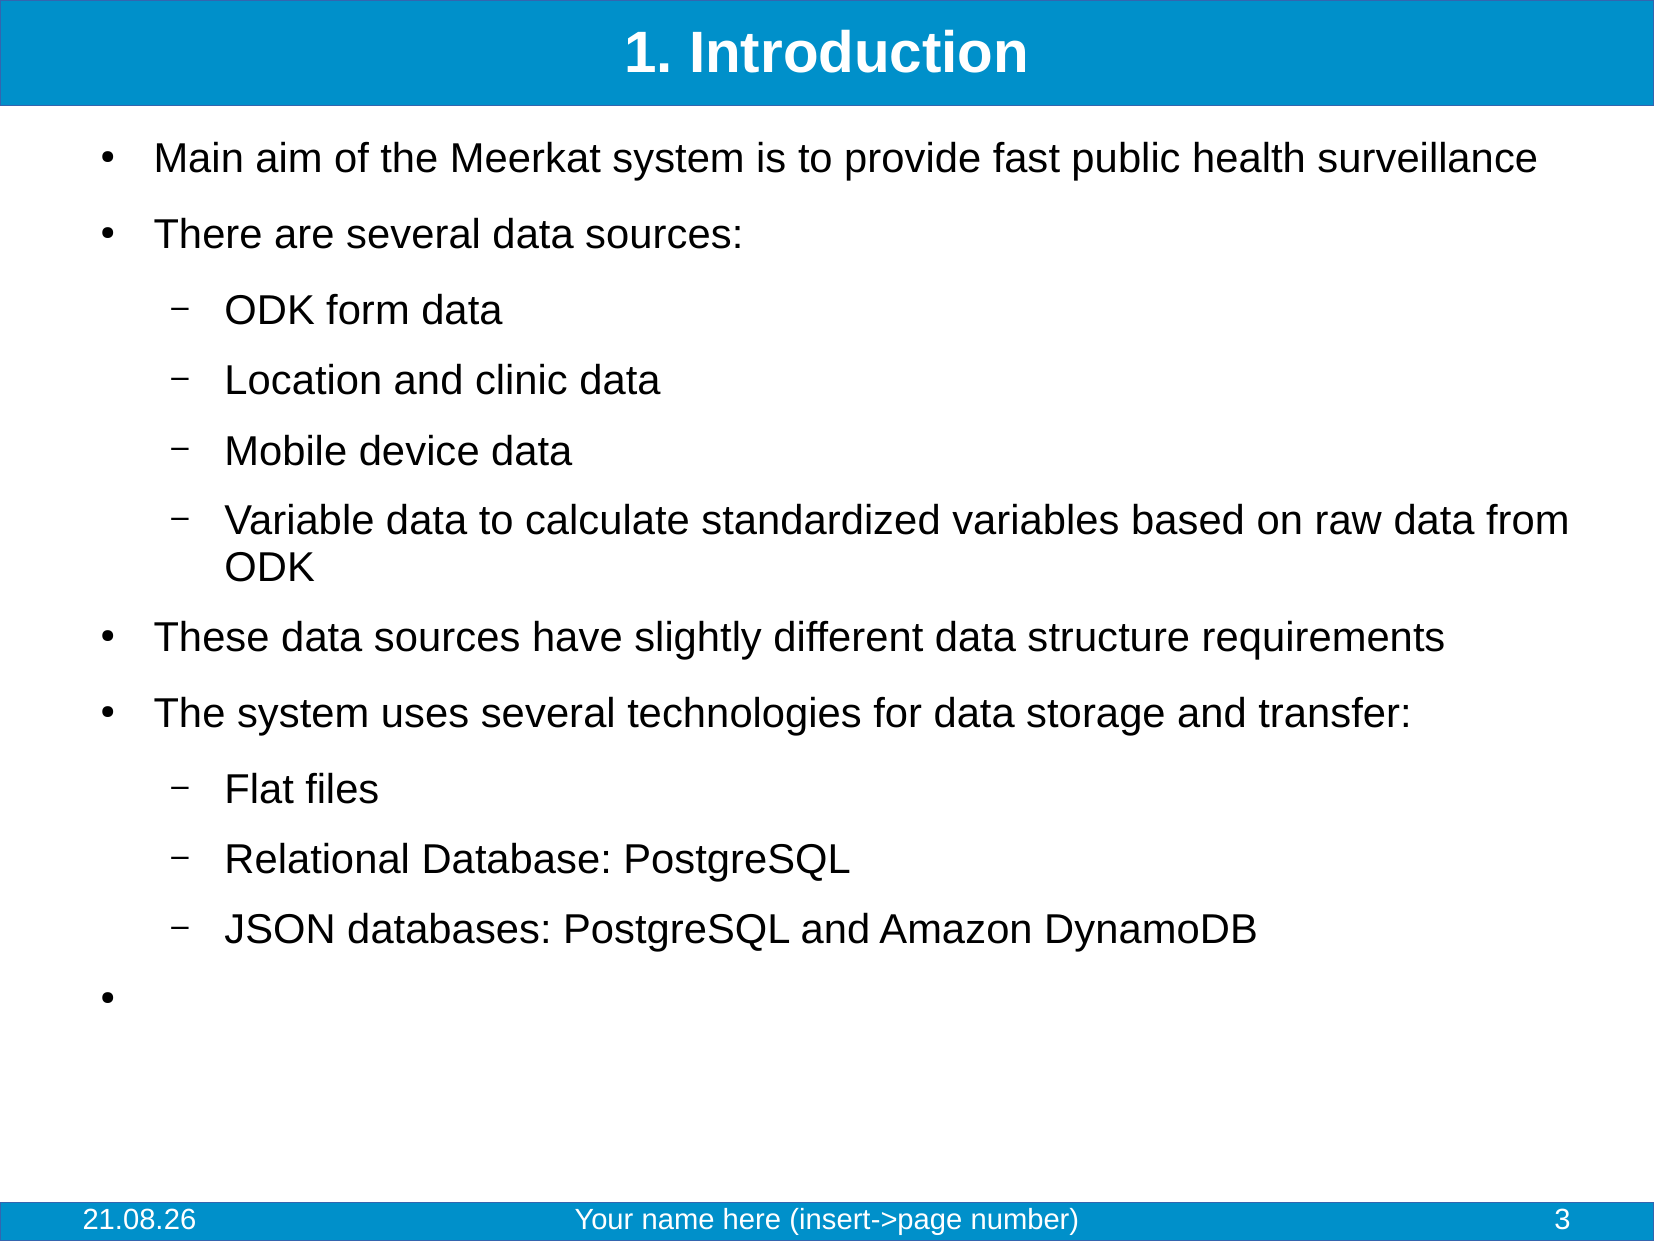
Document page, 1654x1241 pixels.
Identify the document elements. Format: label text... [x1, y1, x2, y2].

title 1. Introduction [0, 0, 1654, 106]
list Main aim of the Meerkat system is to provide fast public health surveillance There are several data sources: ODK form data Location and clinic data Mobile device data Variable data to calculate standardized variables based on raw data from ODK These data sources have slightly different data structure requirements The system uses several technologies for data storage and transfer: Flat files Relational Database: PostgreSQL JSON databases: PostgreSQL and Amazon DynamoDB [82, 135, 1571, 1171]
